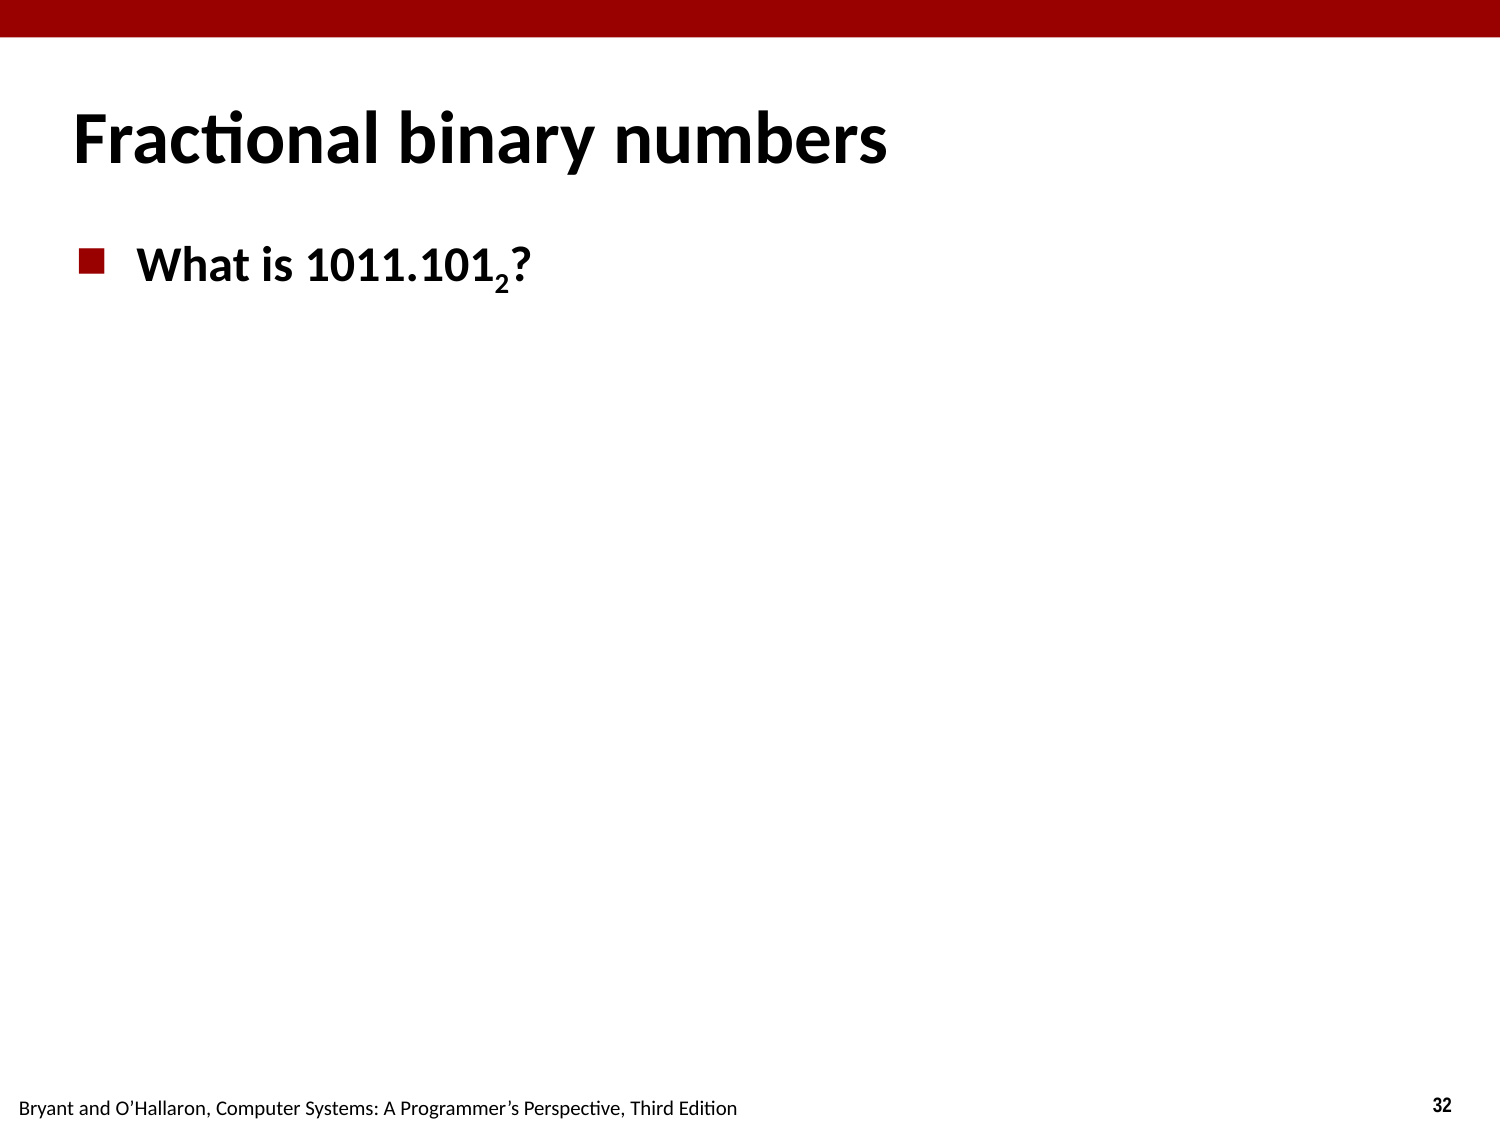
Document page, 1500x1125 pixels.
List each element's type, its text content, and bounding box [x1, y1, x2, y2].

title Fractional binary numbers [58, 71, 1304, 197]
list What is 1011.1012? [65, 223, 1361, 1040]
